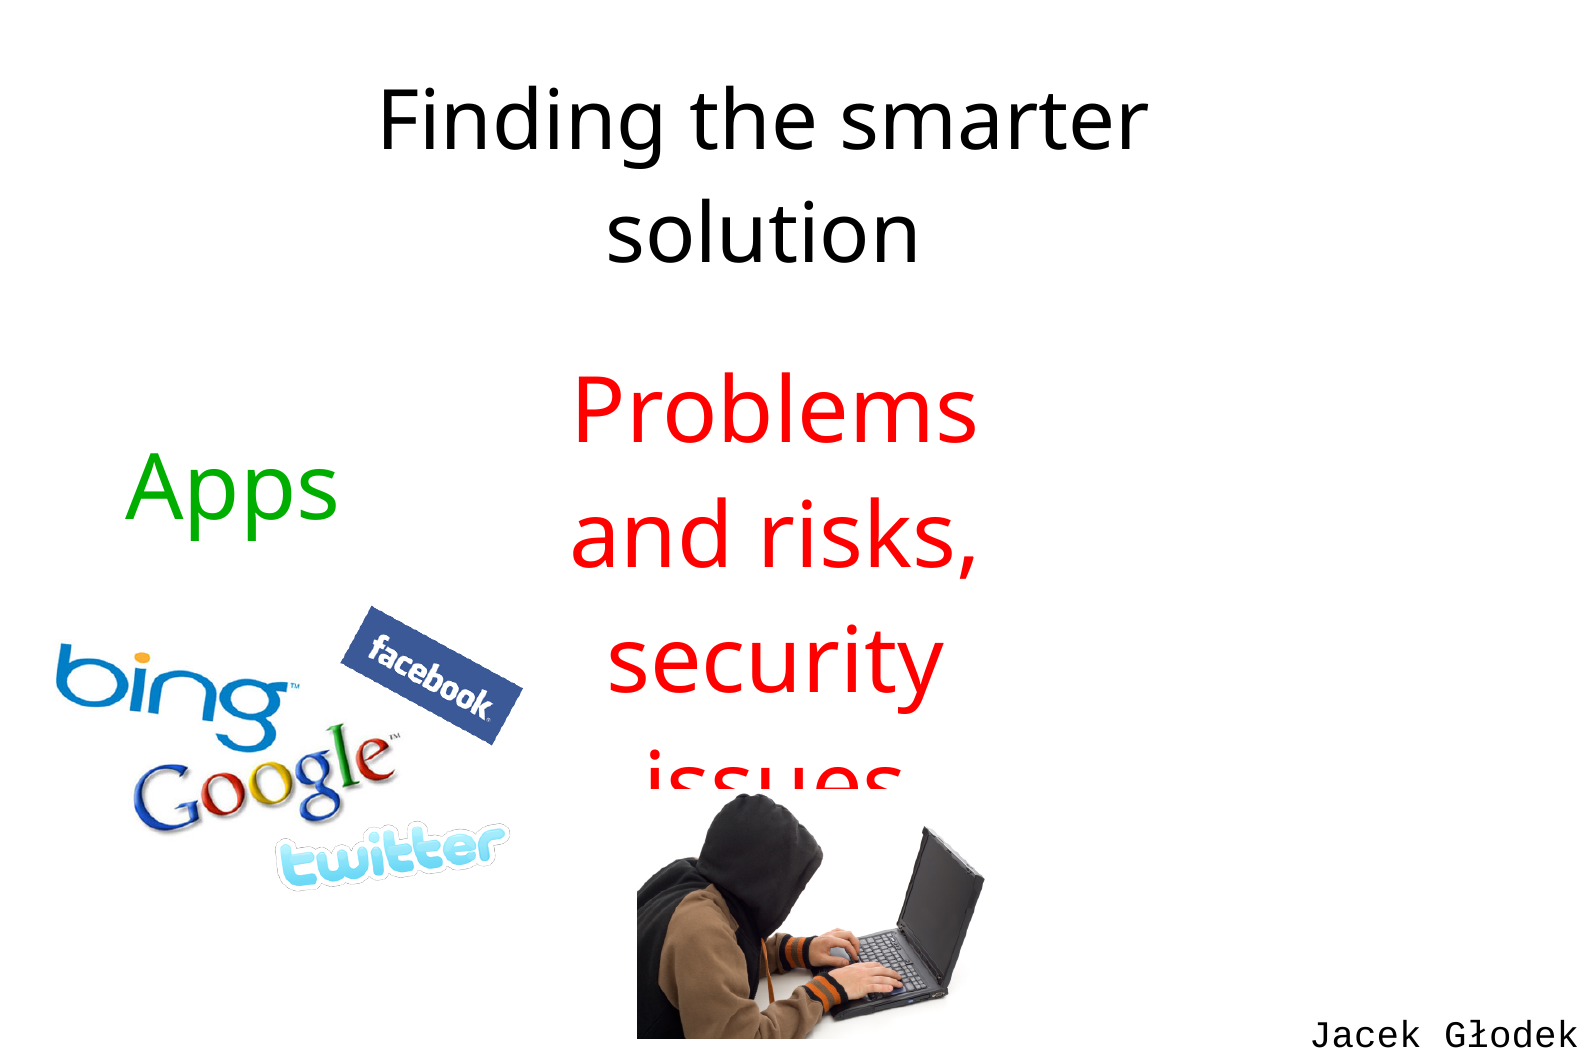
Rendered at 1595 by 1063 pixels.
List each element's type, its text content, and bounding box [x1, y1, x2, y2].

text_box Jacek Głodek [1294, 1008, 1595, 1063]
text_box Problems and risks, security issues [554, 337, 1080, 804]
text_box Apps [110, 414, 387, 565]
picture [32, 601, 530, 905]
text_box Finding the smarter solution [258, 53, 1270, 273]
picture [637, 789, 1013, 1039]
